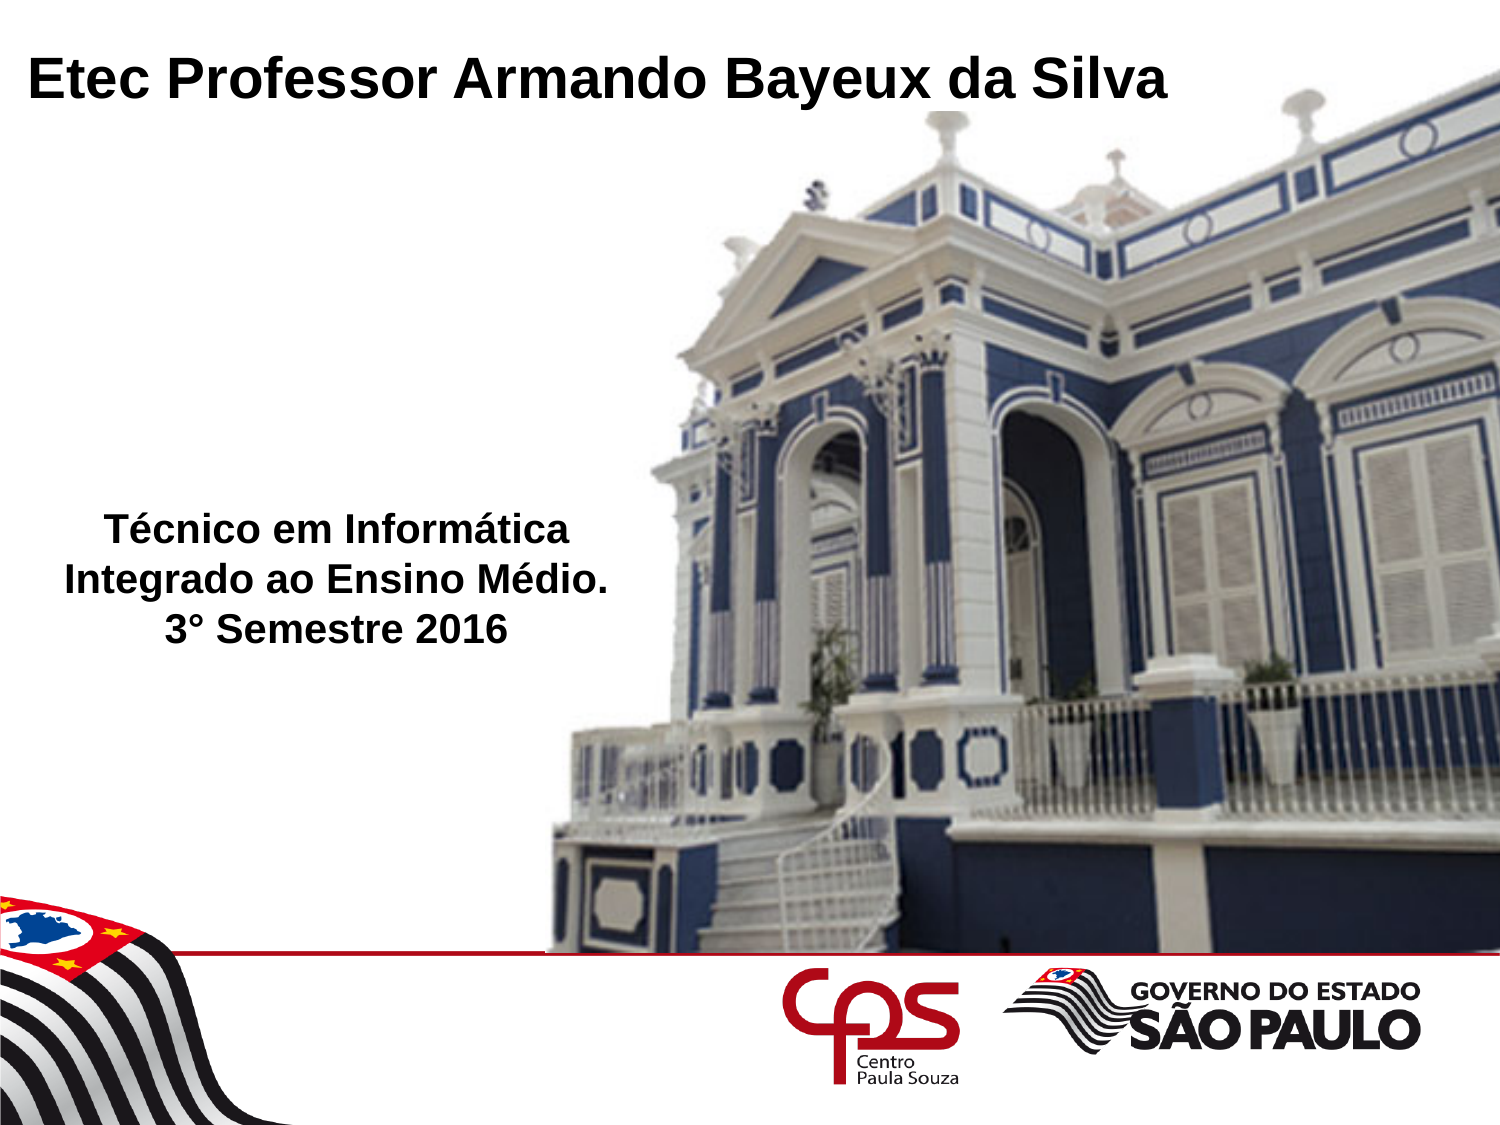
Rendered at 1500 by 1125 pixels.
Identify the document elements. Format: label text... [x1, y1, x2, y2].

text_box Técnico em Informática Integrado ao Ensino Médio. 3° Semestre 2016 [0, 444, 857, 660]
picture [0, 65, 1500, 1125]
title Etec Professor Armando Bayeux da Silva [0, 4, 1274, 147]
